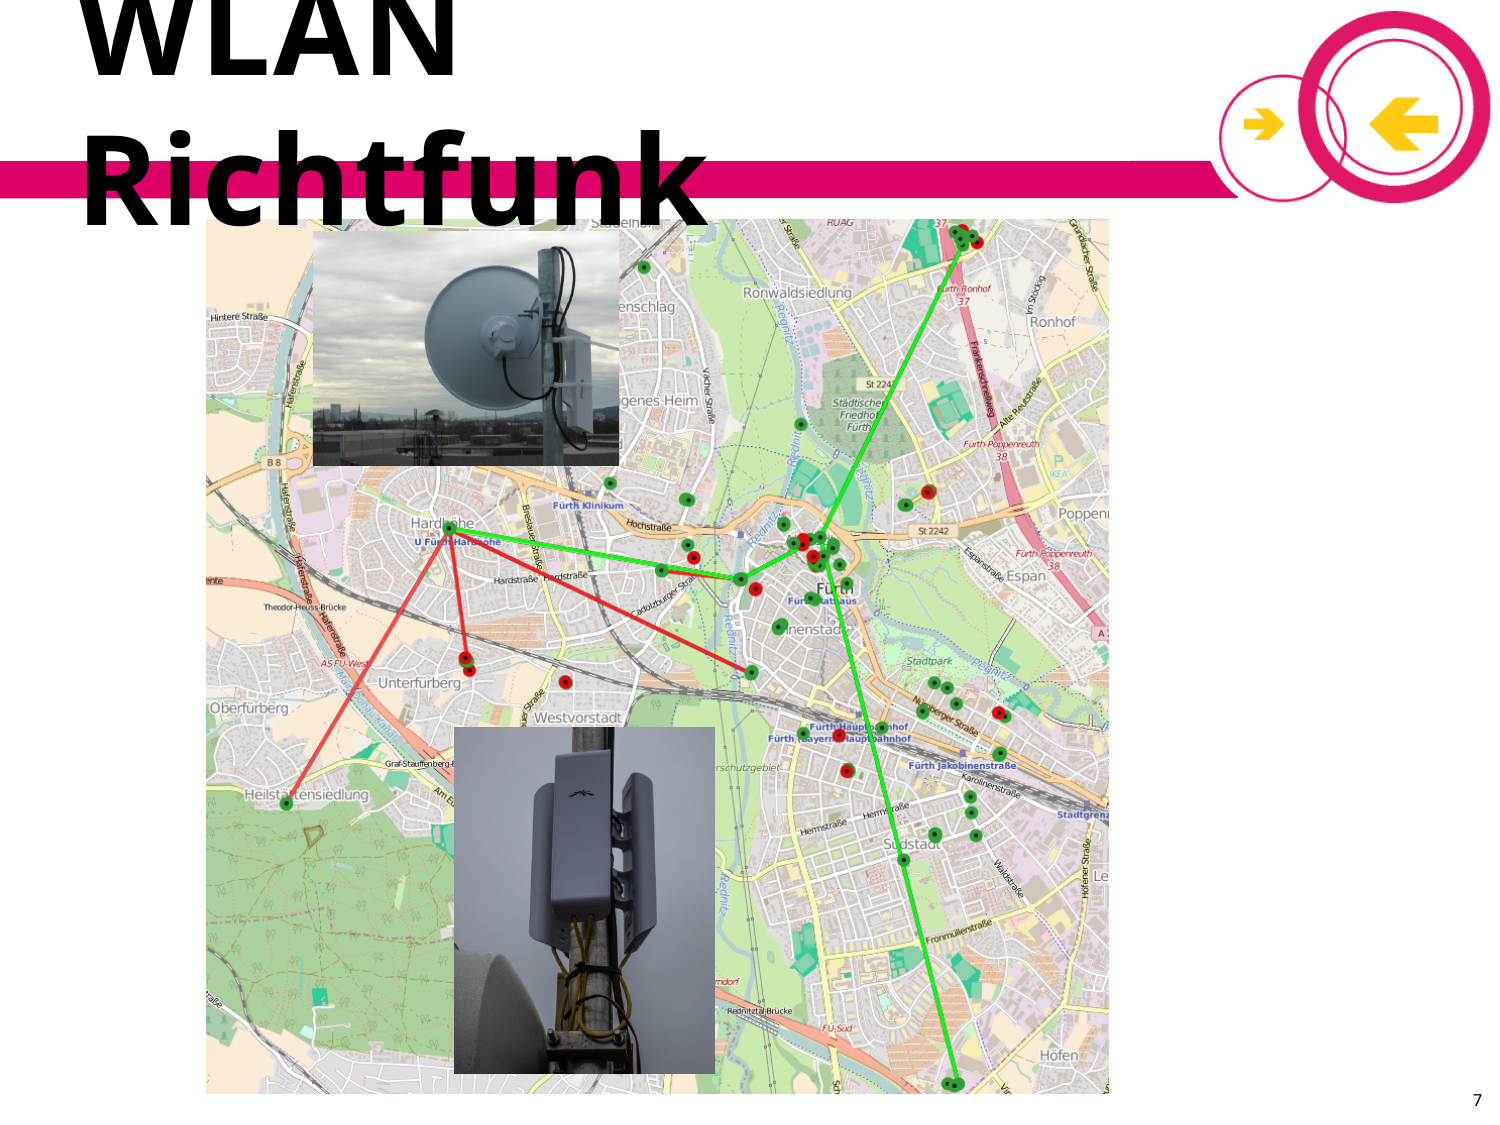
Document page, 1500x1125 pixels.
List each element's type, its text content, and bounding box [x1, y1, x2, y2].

picture [206, 219, 1109, 1094]
slide_number <Foliennummer> [1202, 1077, 1483, 1125]
picture [1218, 11, 1491, 203]
title WLAN Richtfunk [76, 40, 1060, 161]
